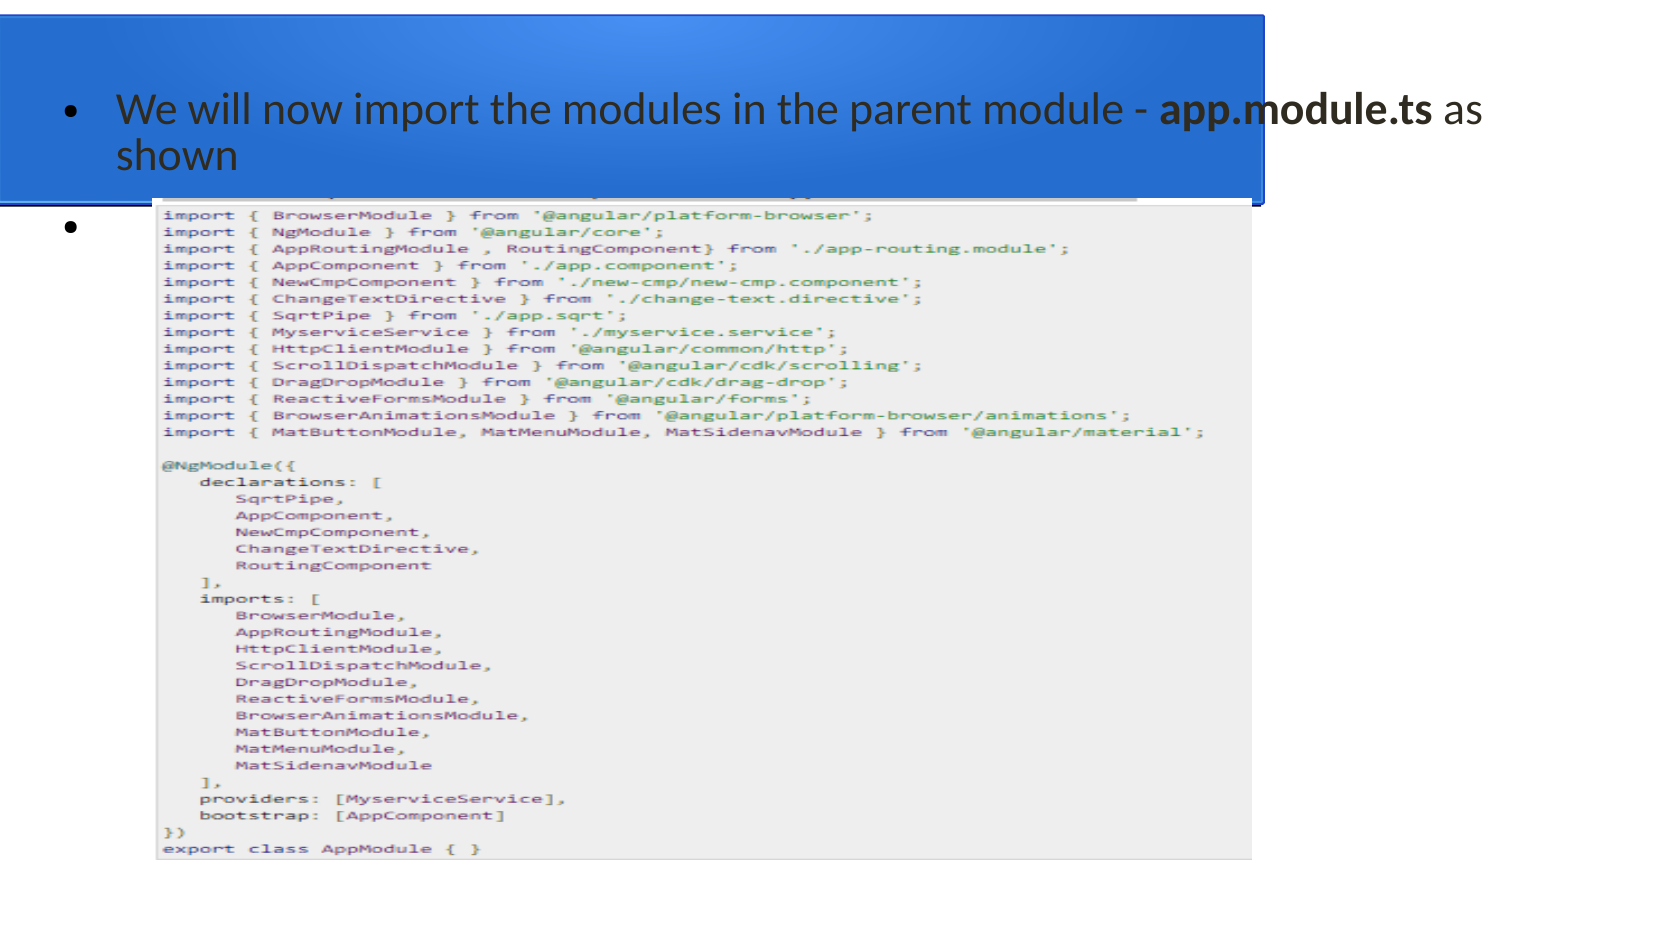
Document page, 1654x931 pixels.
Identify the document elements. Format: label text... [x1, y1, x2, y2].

picture [152, 198, 1252, 860]
list We will now import the modules in the parent module - app.module.ts as shown [45, 90, 1591, 841]
